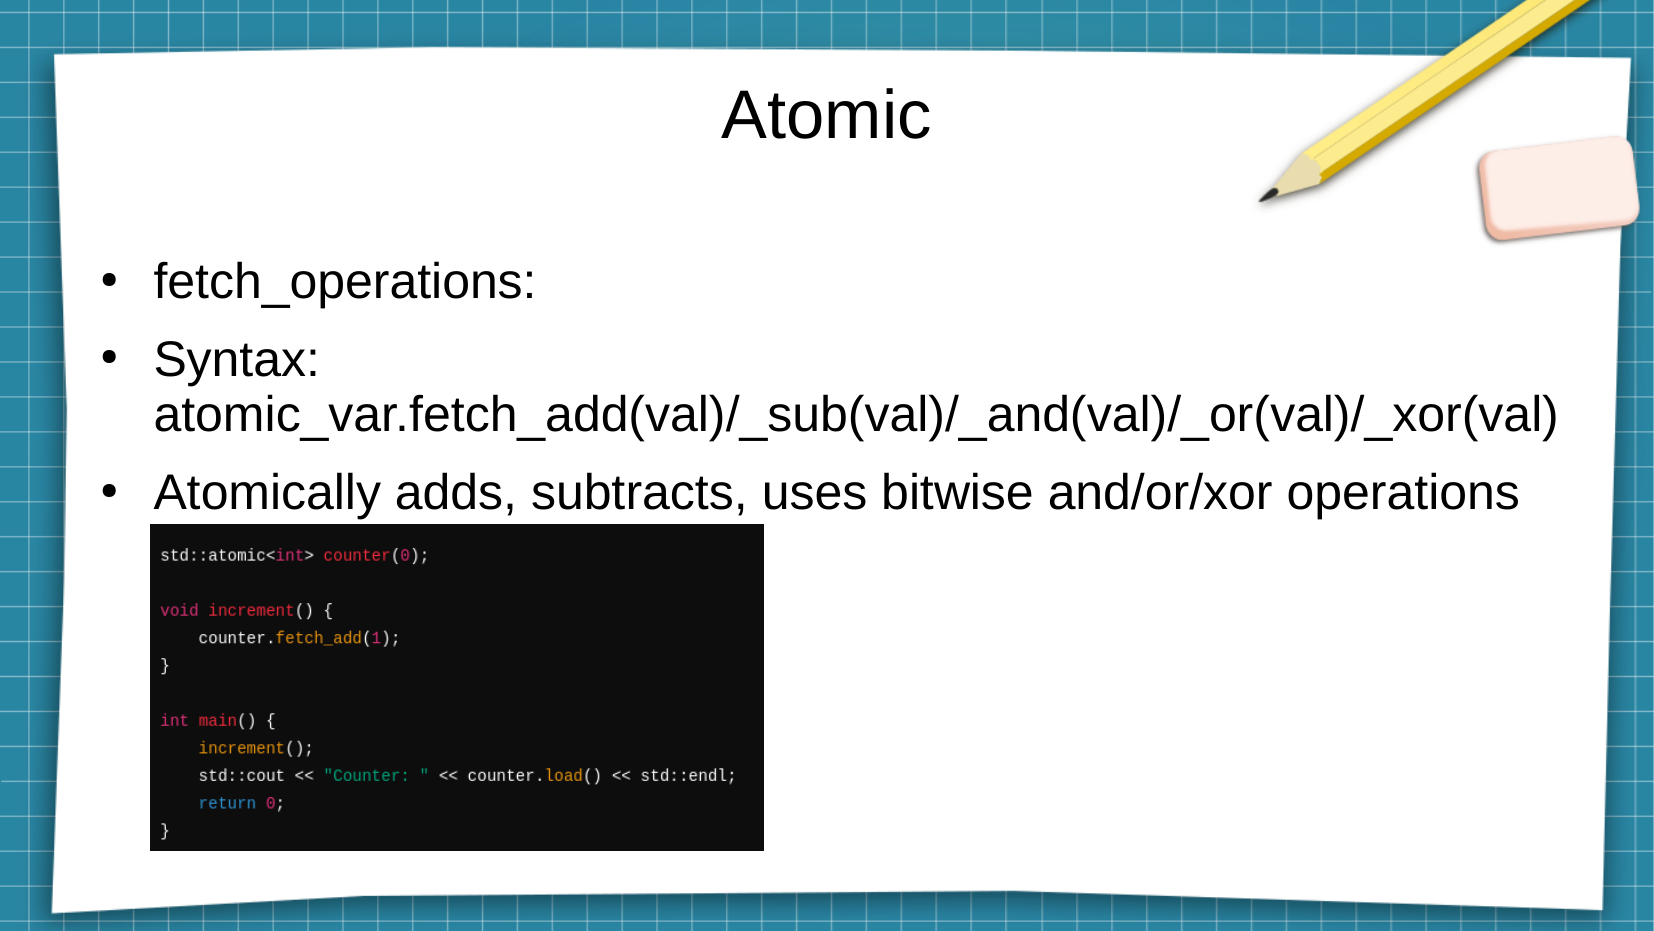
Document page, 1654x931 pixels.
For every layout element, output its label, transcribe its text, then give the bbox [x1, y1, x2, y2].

list fetch_operations: Syntax: atomic_var.fetch_add(val)/_sub(val)/_and(val)/_or(val)/_xor(val) Atomically adds, subtracts, uses bitwise and/or/xor operations [82, 253, 1571, 793]
picture [0, 0, 1654, 931]
title Atomic [82, 37, 1571, 193]
